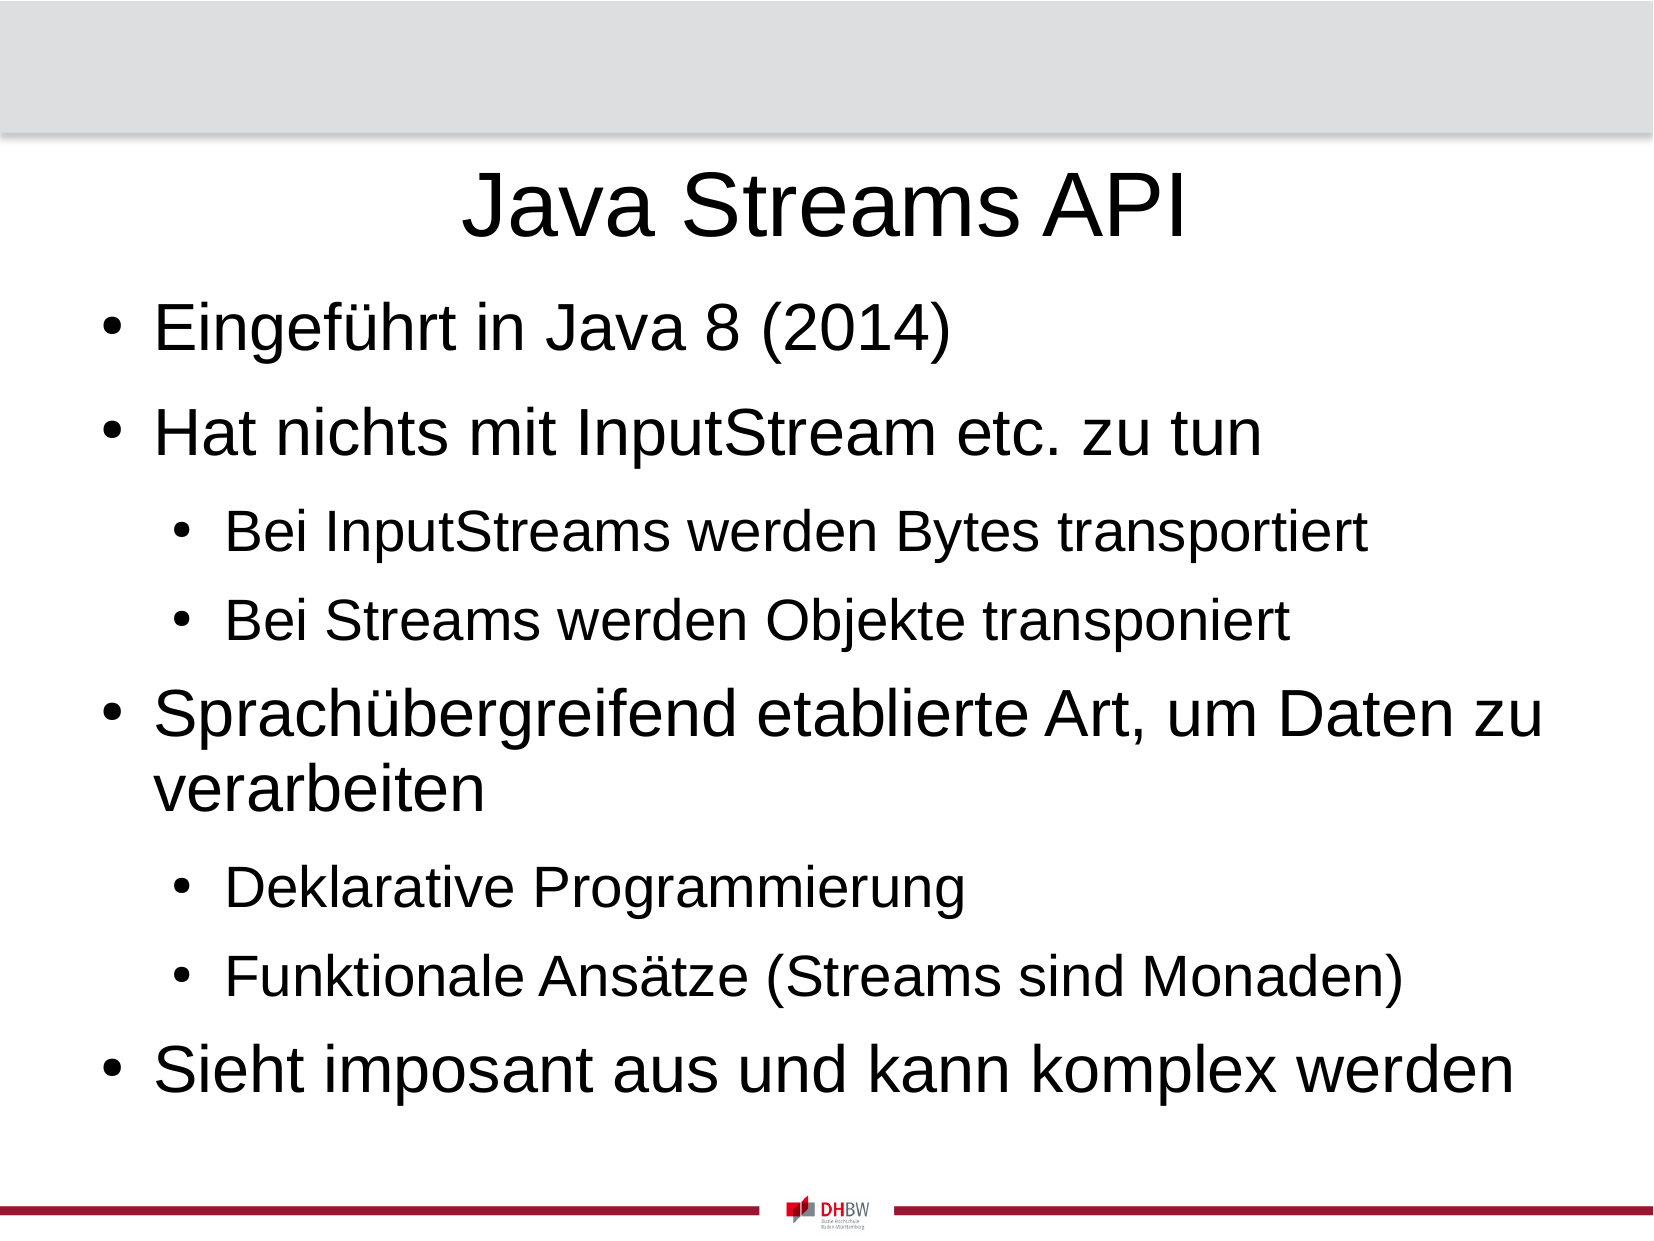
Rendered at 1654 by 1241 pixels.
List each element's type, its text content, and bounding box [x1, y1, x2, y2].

title Java Streams API [82, 147, 1571, 257]
picture [0, 1, 1654, 1237]
list Eingeführt in Java 8 (2014) Hat nichts mit InputStream etc. zu tun Bei InputStreams werden Bytes transportiert Bei Streams werden Objekte transponiert Sprachübergreifend etablierte Art, um Daten zu verarbeiten Deklarative Programmierung Funktionale Ansätze (Streams sind Monaden) Sieht imposant aus und kann komplex werden [82, 290, 1571, 1108]
